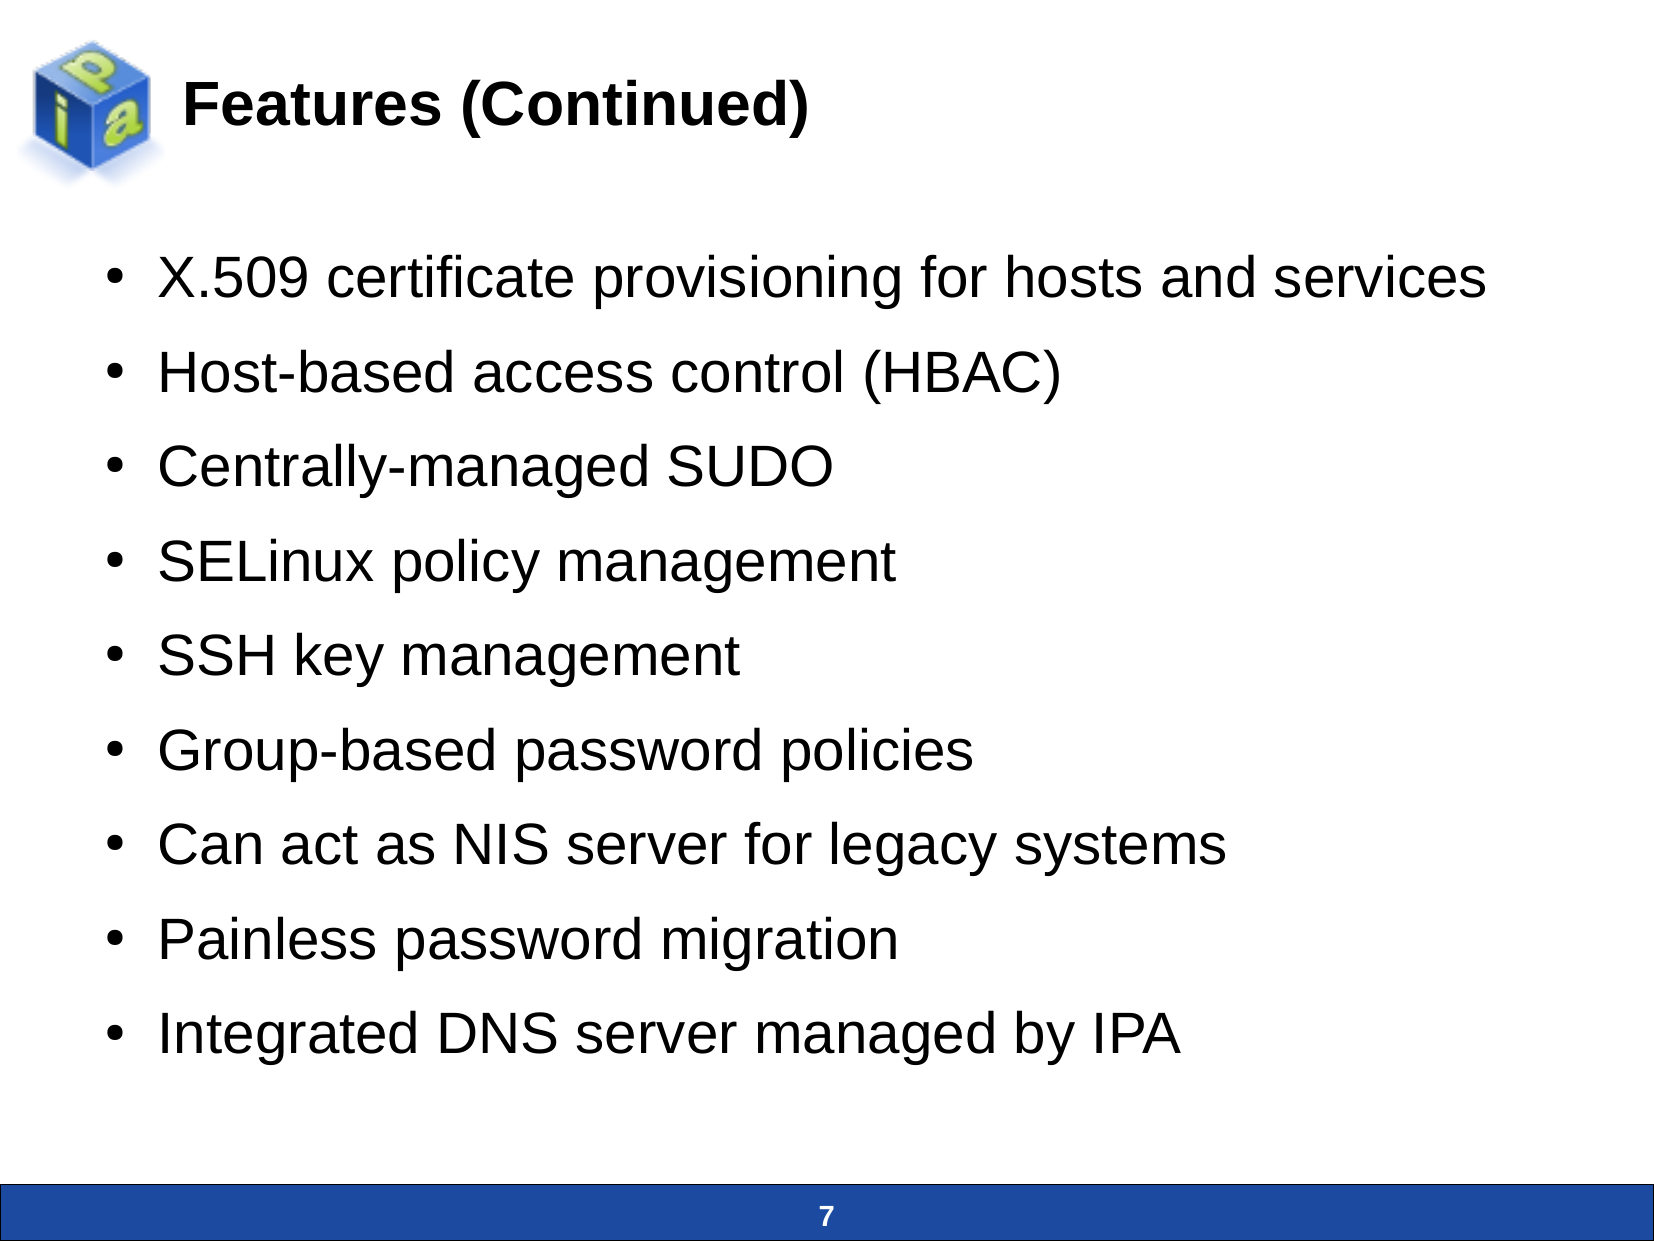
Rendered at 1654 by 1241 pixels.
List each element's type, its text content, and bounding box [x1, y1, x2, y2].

title Features (Continued) [182, 31, 1579, 177]
picture [17, 34, 165, 193]
list X.509 certificate provisioning for hosts and services Host-based access control (HBAC) Centrally-managed SUDO SELinux policy management SSH key management Group-based password policies Can act as NIS server for legacy systems Painless password migration Integrated DNS server managed by IPA [86, 244, 1576, 1152]
